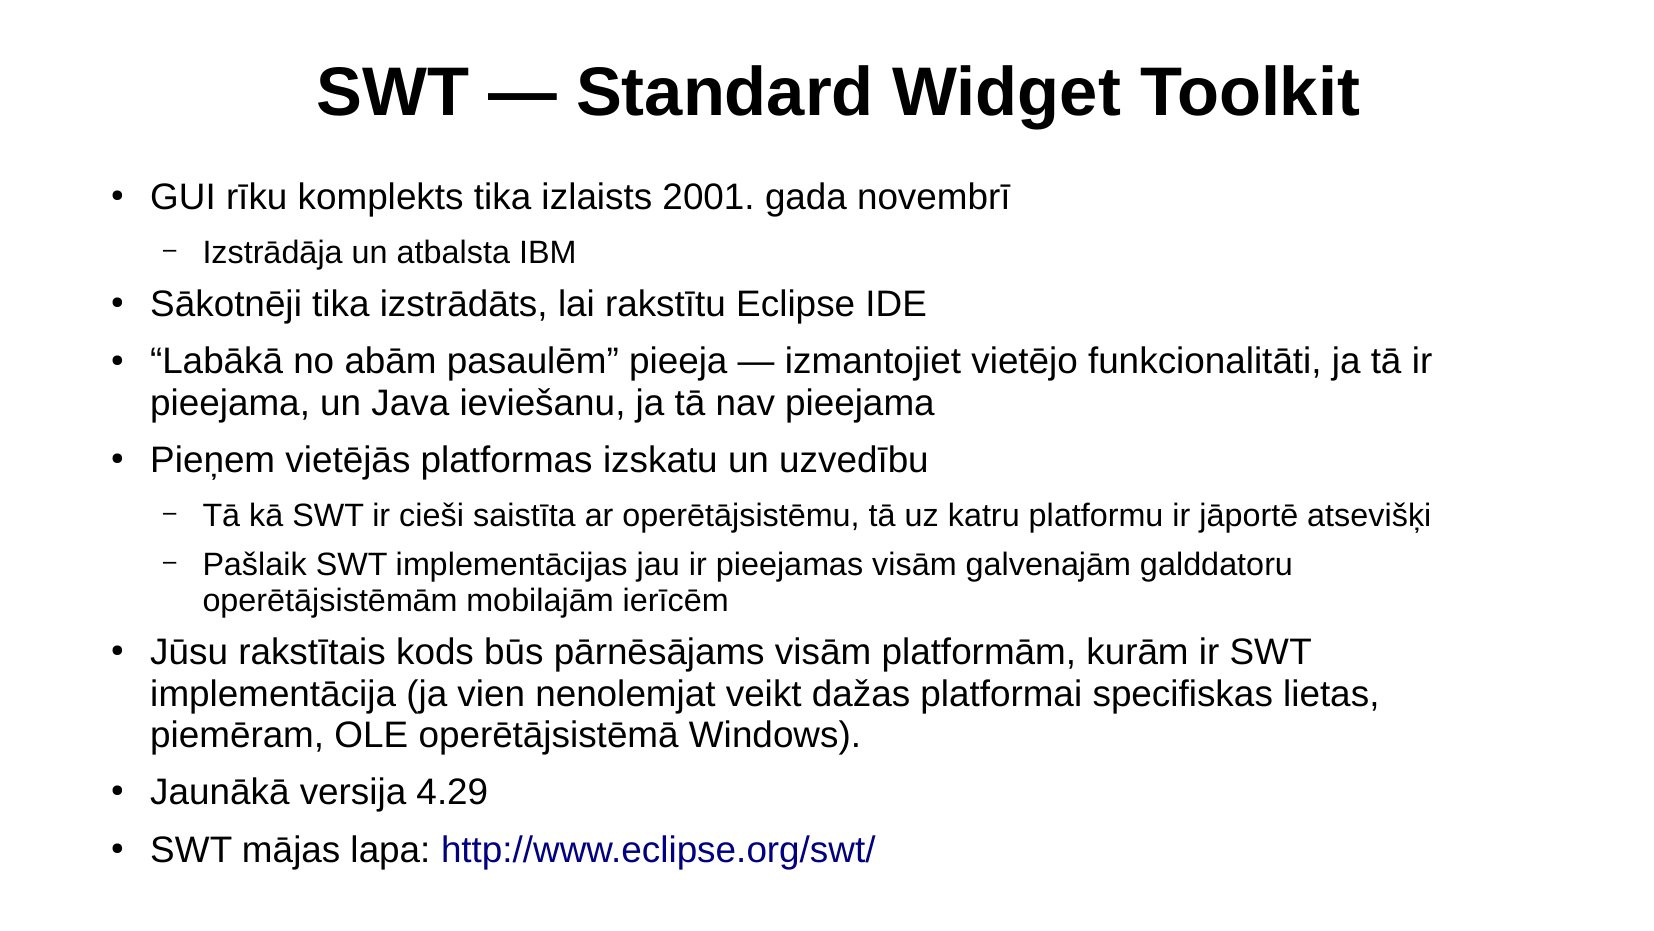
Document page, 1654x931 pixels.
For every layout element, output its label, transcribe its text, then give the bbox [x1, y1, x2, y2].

list GUI rīku komplekts tika izlaists 2001. gada novembrī Izstrādāja un atbalsta IBM Sākotnēji tika izstrādāts, lai rakstītu Eclipse IDE “Labākā no abām pasaulēm” pieeja — izmantojiet vietējo funkcionalitāti, ja tā ir pieejama, un Java ieviešanu, ja tā nav pieejama Pieņem vietējās platformas izskatu un uzvedību Tā kā SWT ir cieši saistīta ar operētājsistēmu, tā uz katru platformu ir jāportē atsevišķi Pašlaik SWT implementācijas jau ir pieejamas visām galvenajām galddatoru operētājsistēmām mobilajām ierīcēm Jūsu rakstītais kods būs pārnēsājams visām platformām, kurām ir SWT implementācija (ja vien nenolemjat veikt dažas platformai specifiskas lietas, piemēram, OLE operētājsistēmā Windows). Jaunākā versija 4.29 SWT mājas lapa: http://www.eclipse.org/swt/ [82, 168, 1538, 889]
title SWT — Standard Widget Toolkit [82, 37, 1571, 147]
